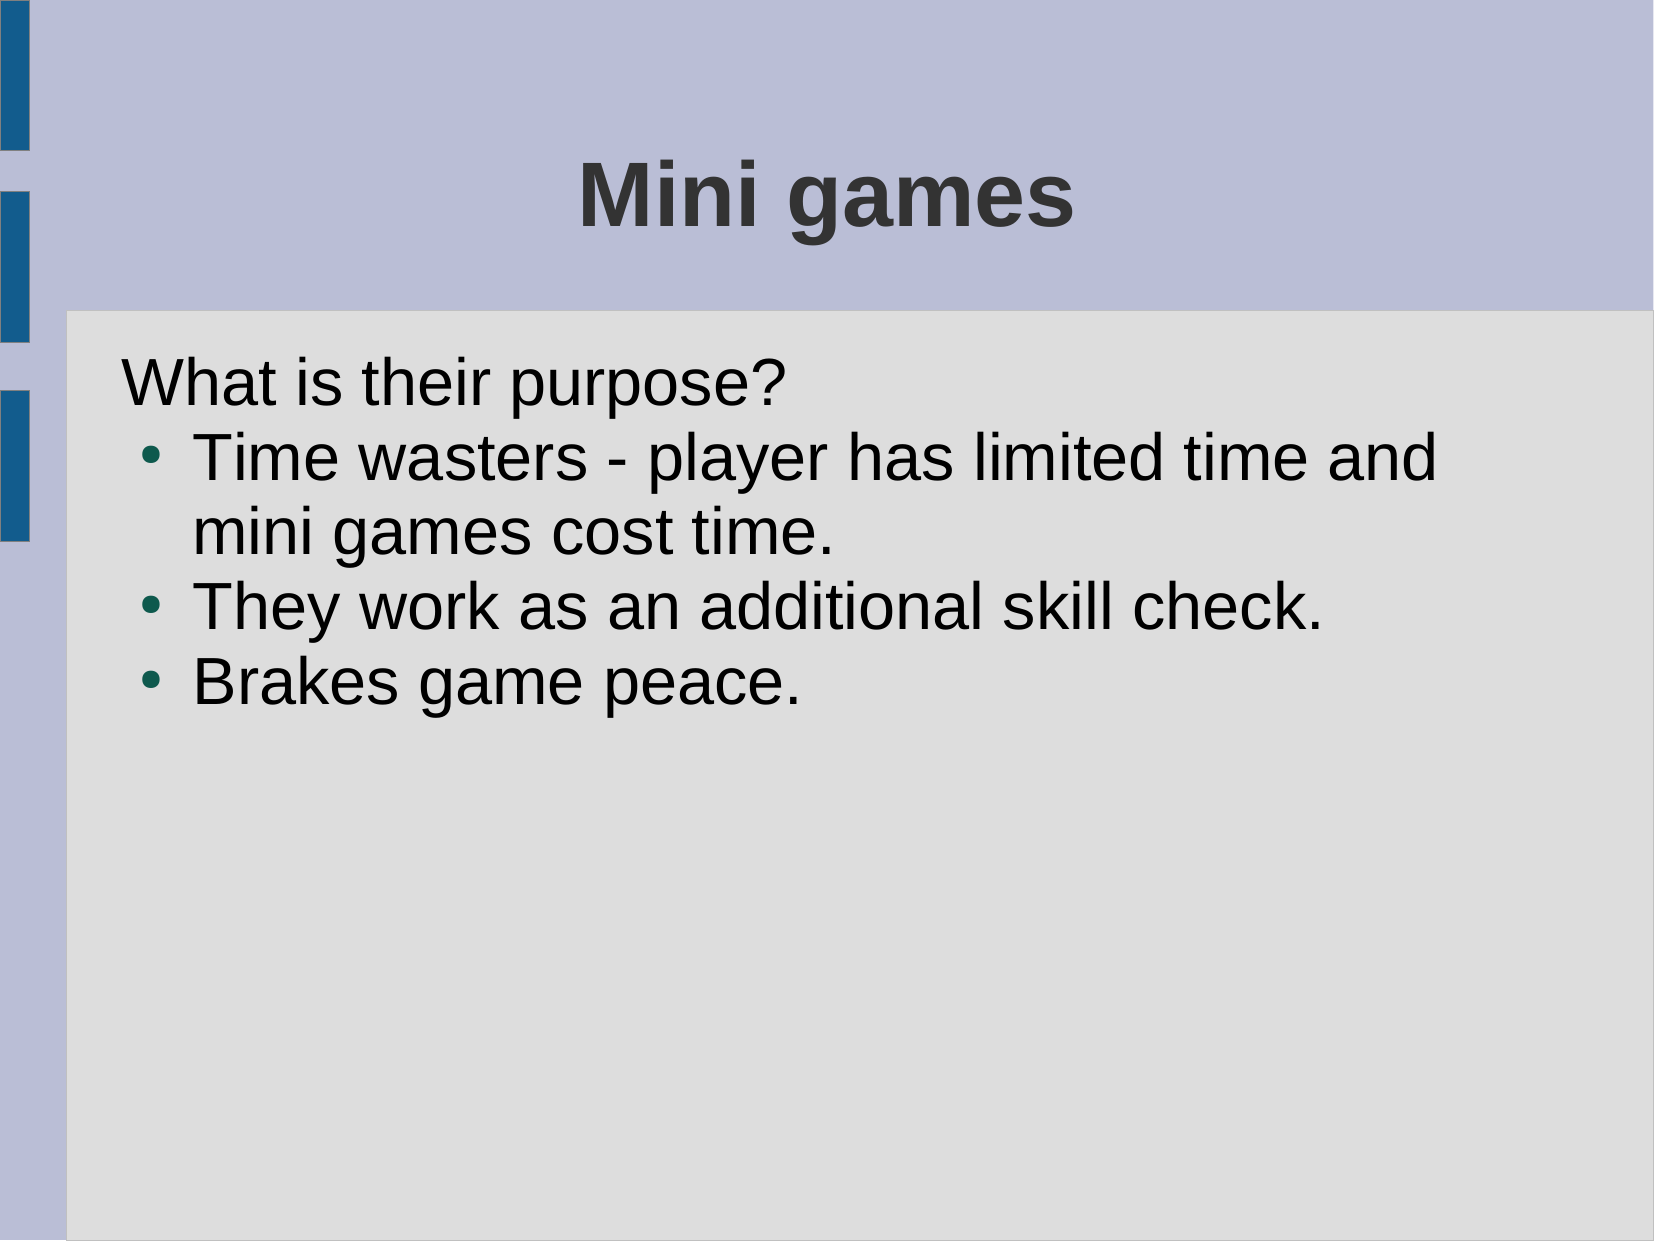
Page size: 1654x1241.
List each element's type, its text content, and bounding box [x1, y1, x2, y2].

title Mini games [121, 91, 1534, 299]
list What is their purpose? Time wasters - player has limited time and mini games cost time. They work as an additional skill check. Brakes game peace. [121, 344, 1534, 1064]
